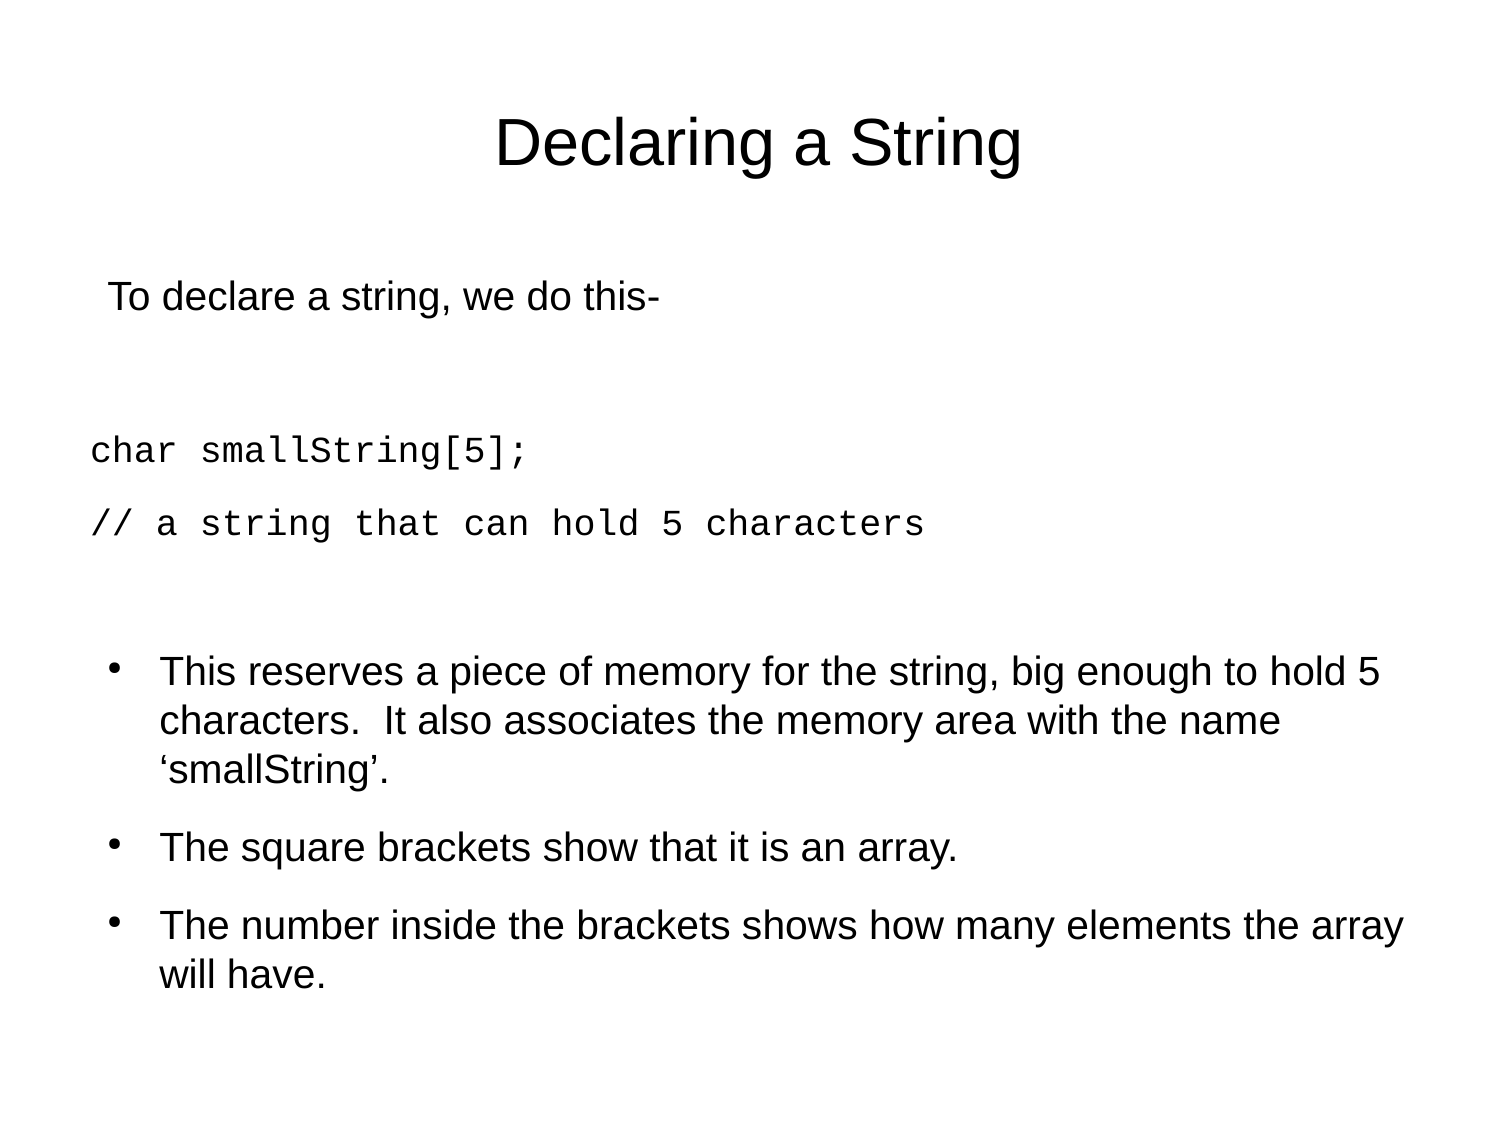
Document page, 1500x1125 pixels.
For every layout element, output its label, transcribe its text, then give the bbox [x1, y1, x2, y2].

title Declaring a String [75, 45, 1425, 233]
list To declare a string, we do this- char smallString[5]; // a string that can hold 5 characters This reserves a piece of memory for the string, big enough to hold 5 characters. It also associates the memory area with the name ‘smallString’. The square brackets show that it is an array. The number inside the brackets shows how many elements the array will have. [75, 262, 1425, 1005]
